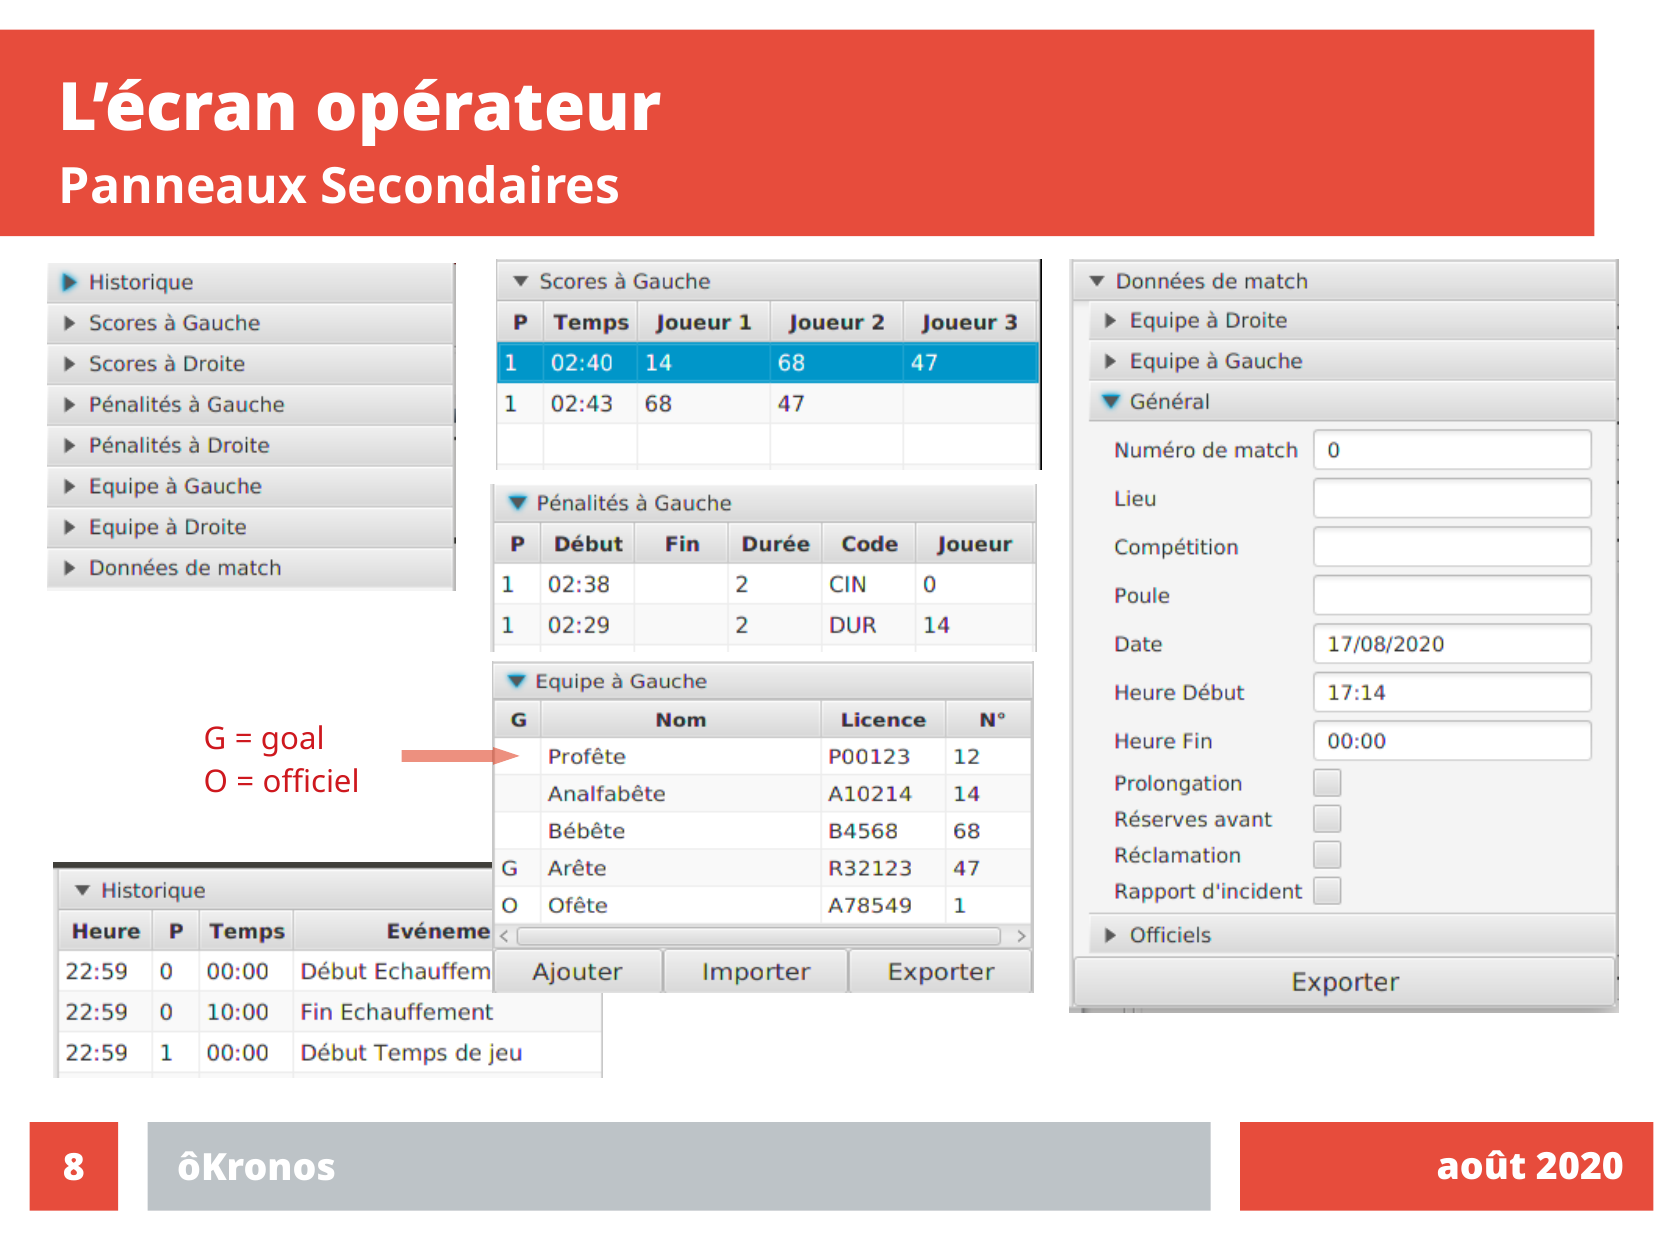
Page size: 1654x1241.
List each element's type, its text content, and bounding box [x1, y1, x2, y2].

title L’écran opérateur Panneaux Secondaires [59, 59, 1595, 207]
picture [53, 661, 1034, 1078]
picture [1069, 259, 1619, 1013]
picture [490, 484, 1037, 652]
picture [496, 259, 1042, 470]
picture [47, 263, 456, 591]
text_box G = goal O = officiel [188, 708, 532, 804]
